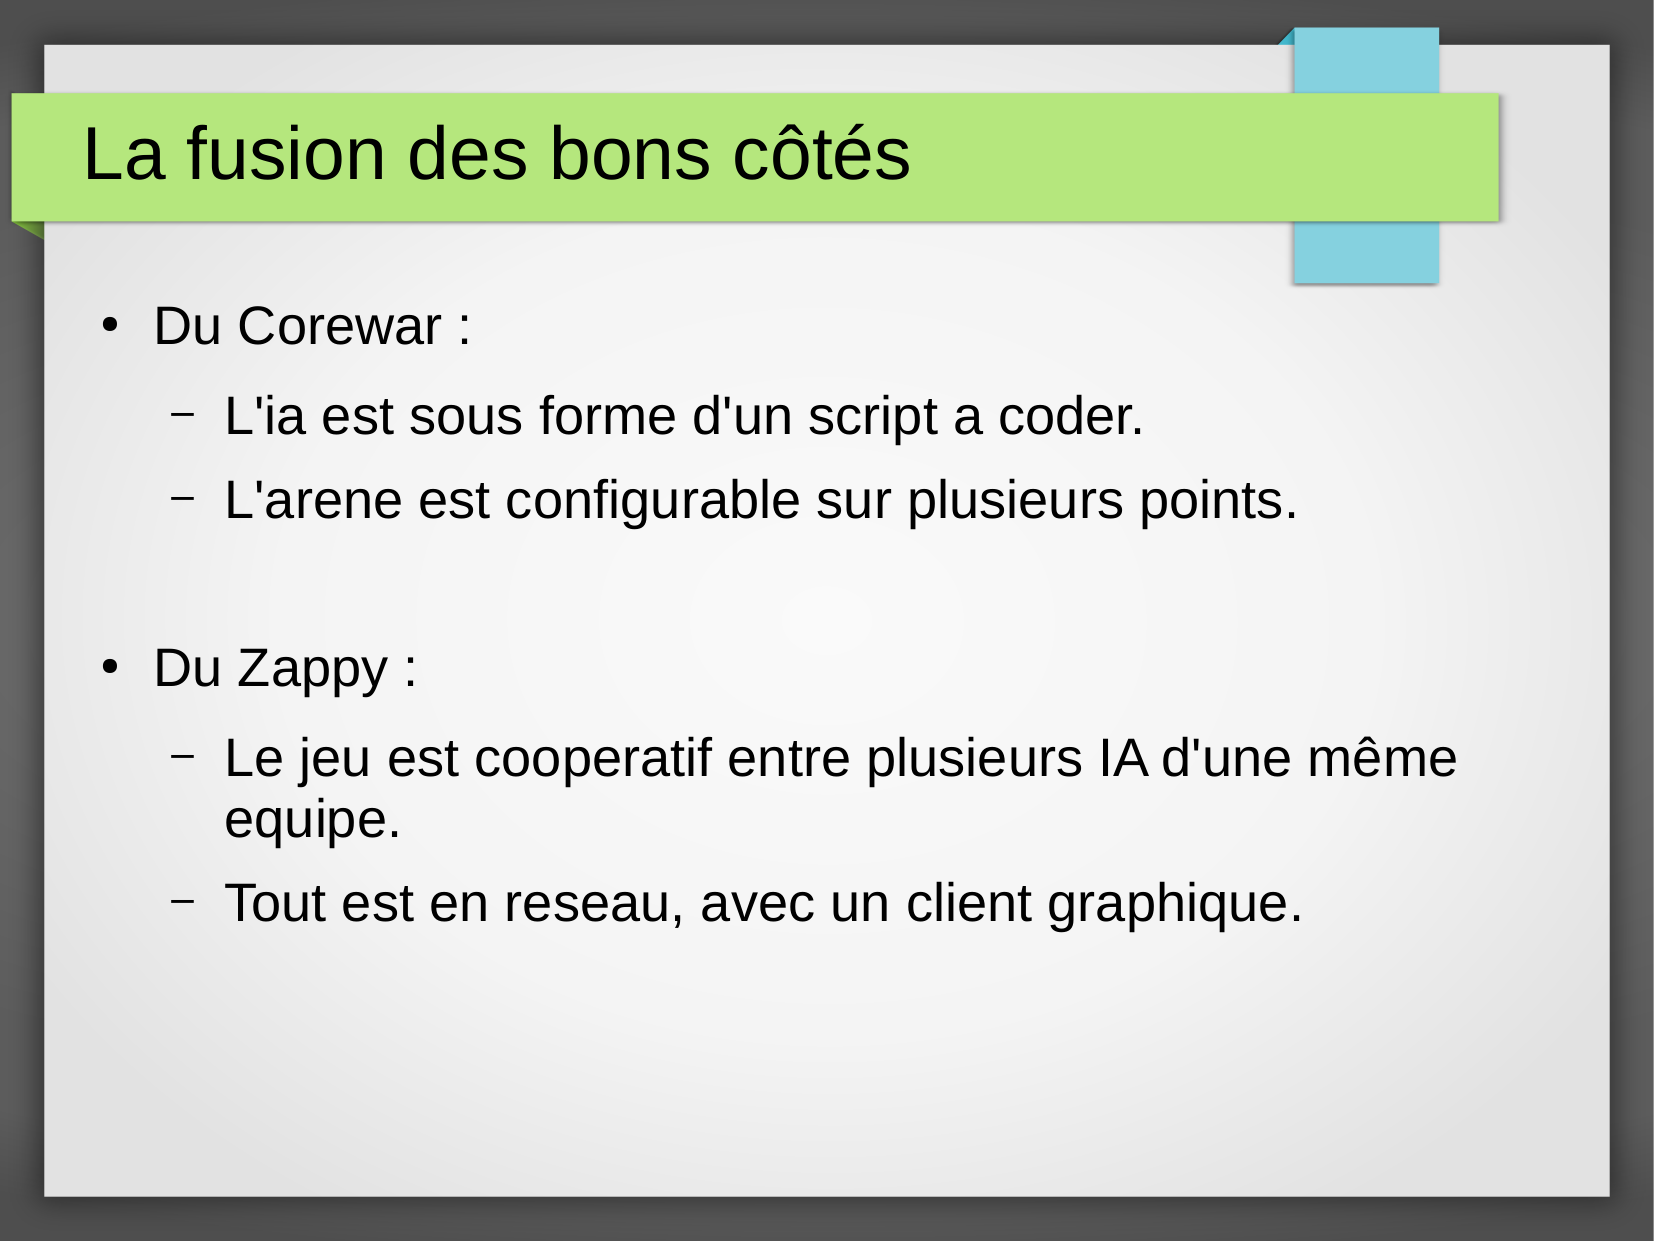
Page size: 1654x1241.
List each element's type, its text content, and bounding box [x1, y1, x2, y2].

title La fusion des bons côtés [82, 94, 1264, 213]
list Du Corewar : L'ia est sous forme d'un script a coder. L'arene est configurable sur plusieurs points. Du Zappy : Le jeu est cooperatif entre plusieurs IA d'une même equipe. Tout est en reseau, avec un client graphique. [82, 295, 1571, 1015]
picture [0, 0, 1654, 1241]
